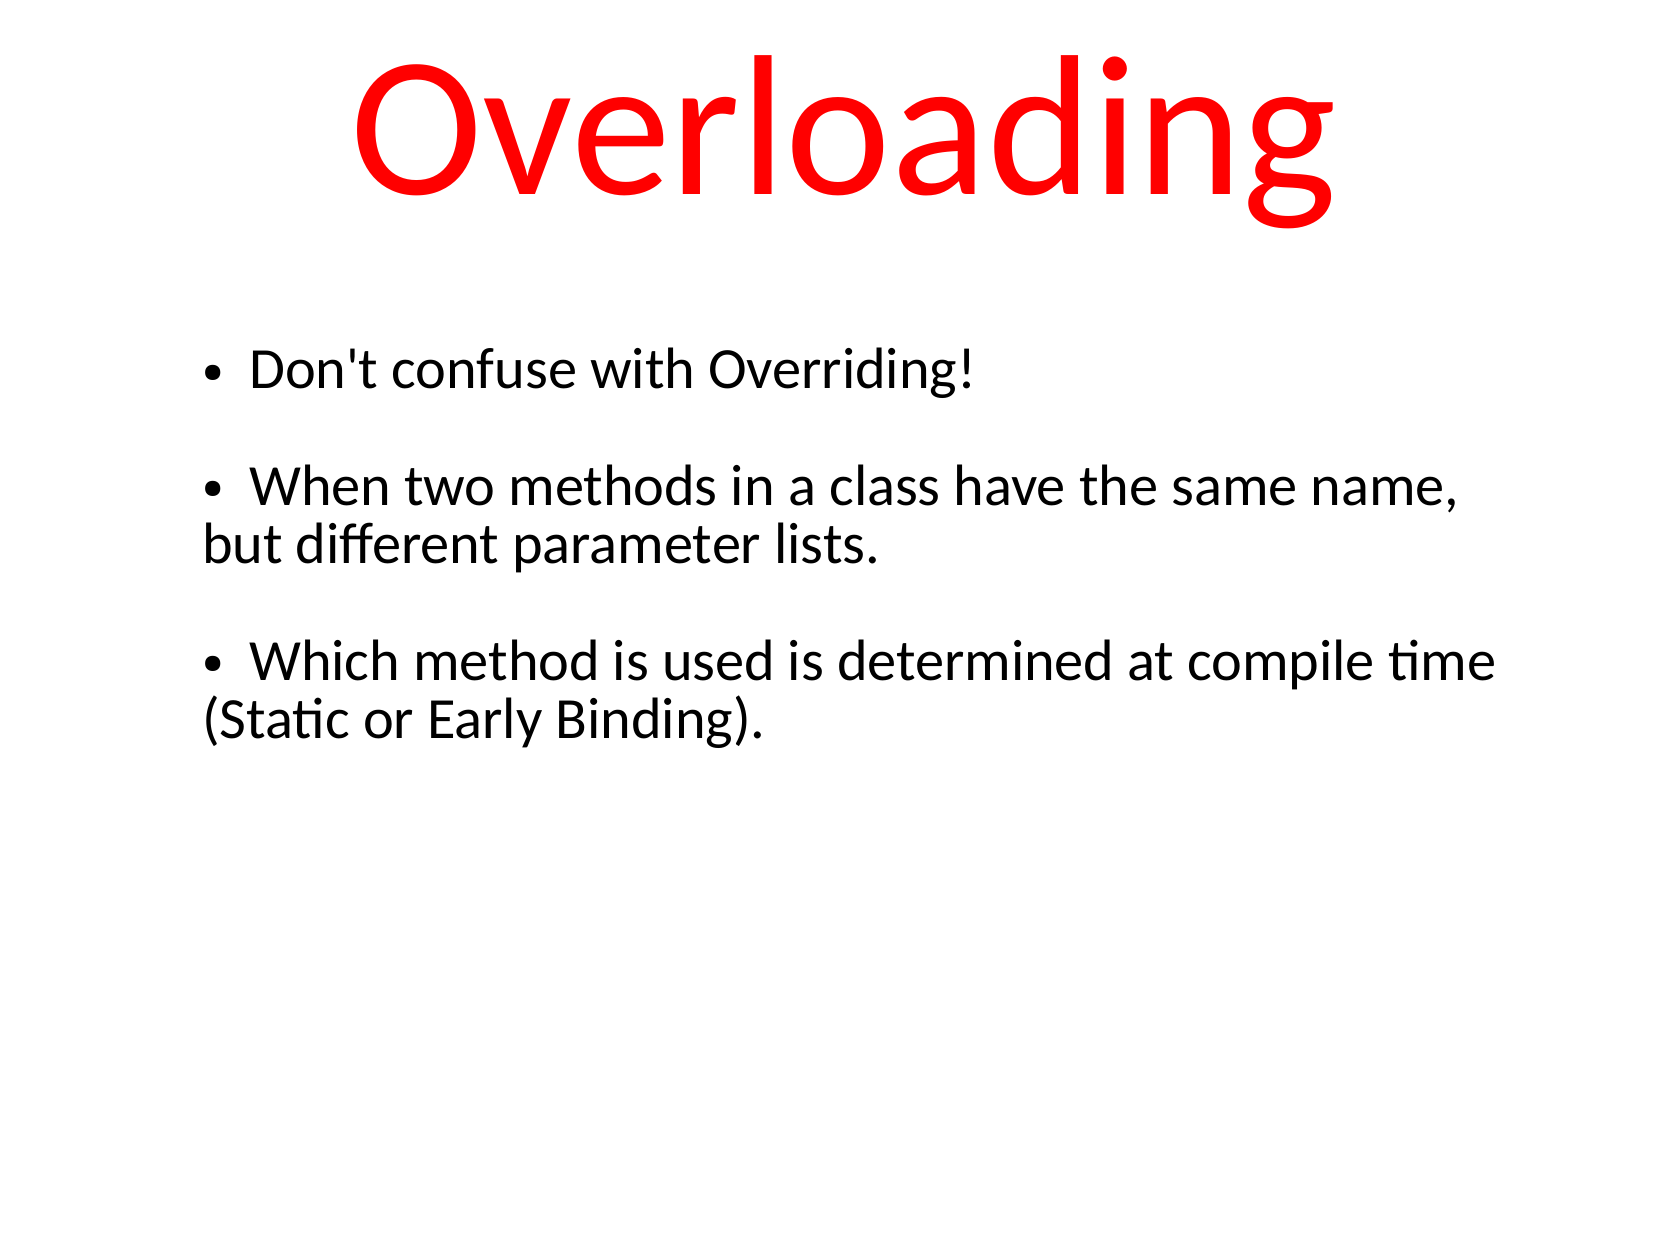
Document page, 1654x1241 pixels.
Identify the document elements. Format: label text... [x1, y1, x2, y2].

text_box Overloading [37, 37, 1651, 297]
text_box Don't confuse with Overriding! When two methods in a class have the same name, but different parameter lists. Which method is used is determined at compile time (Static or Early Binding). [187, 337, 1538, 994]
